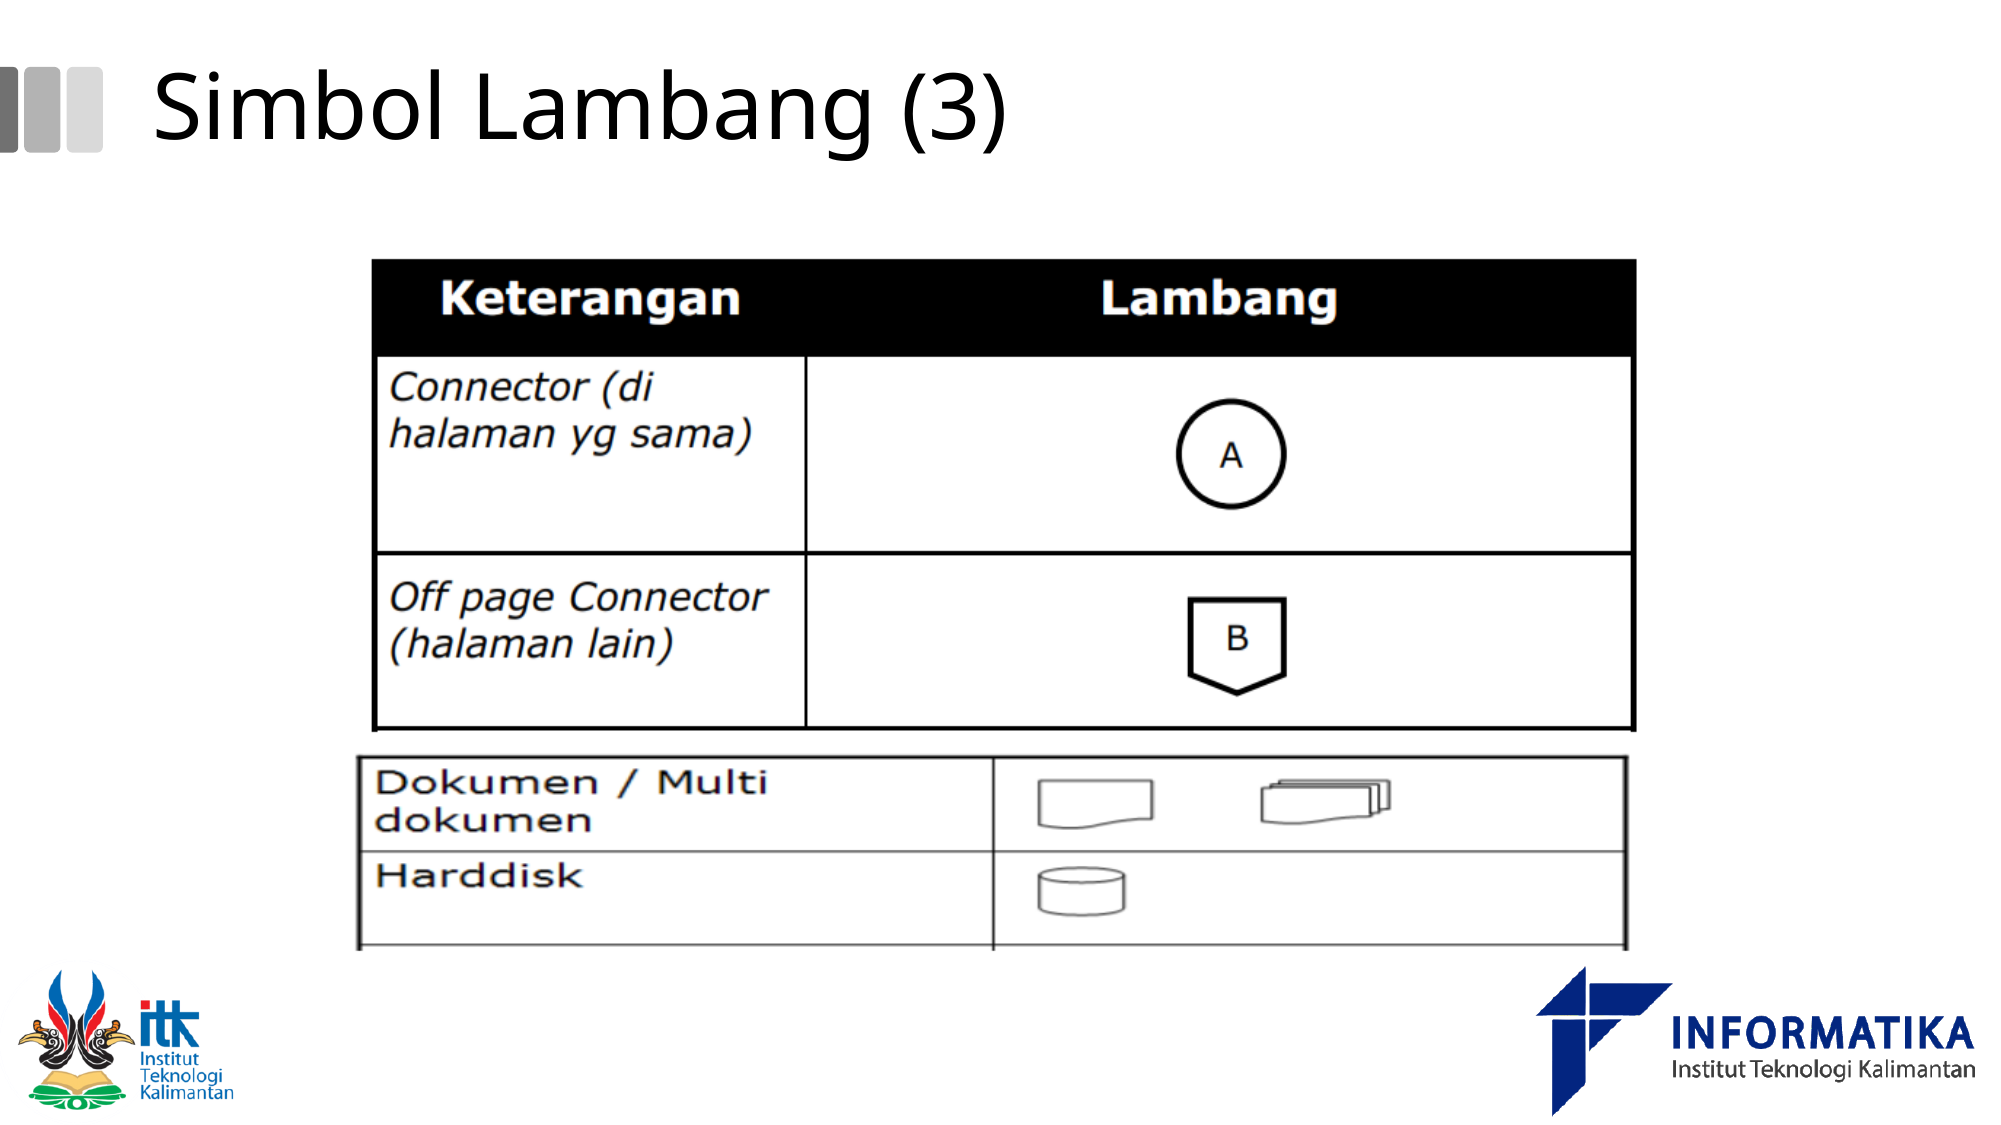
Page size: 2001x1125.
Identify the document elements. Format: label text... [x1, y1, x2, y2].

picture [353, 252, 1647, 954]
picture [0, 935, 252, 1125]
picture [1534, 965, 1976, 1118]
title Simbol Lambang (3) [137, 1, 1863, 219]
